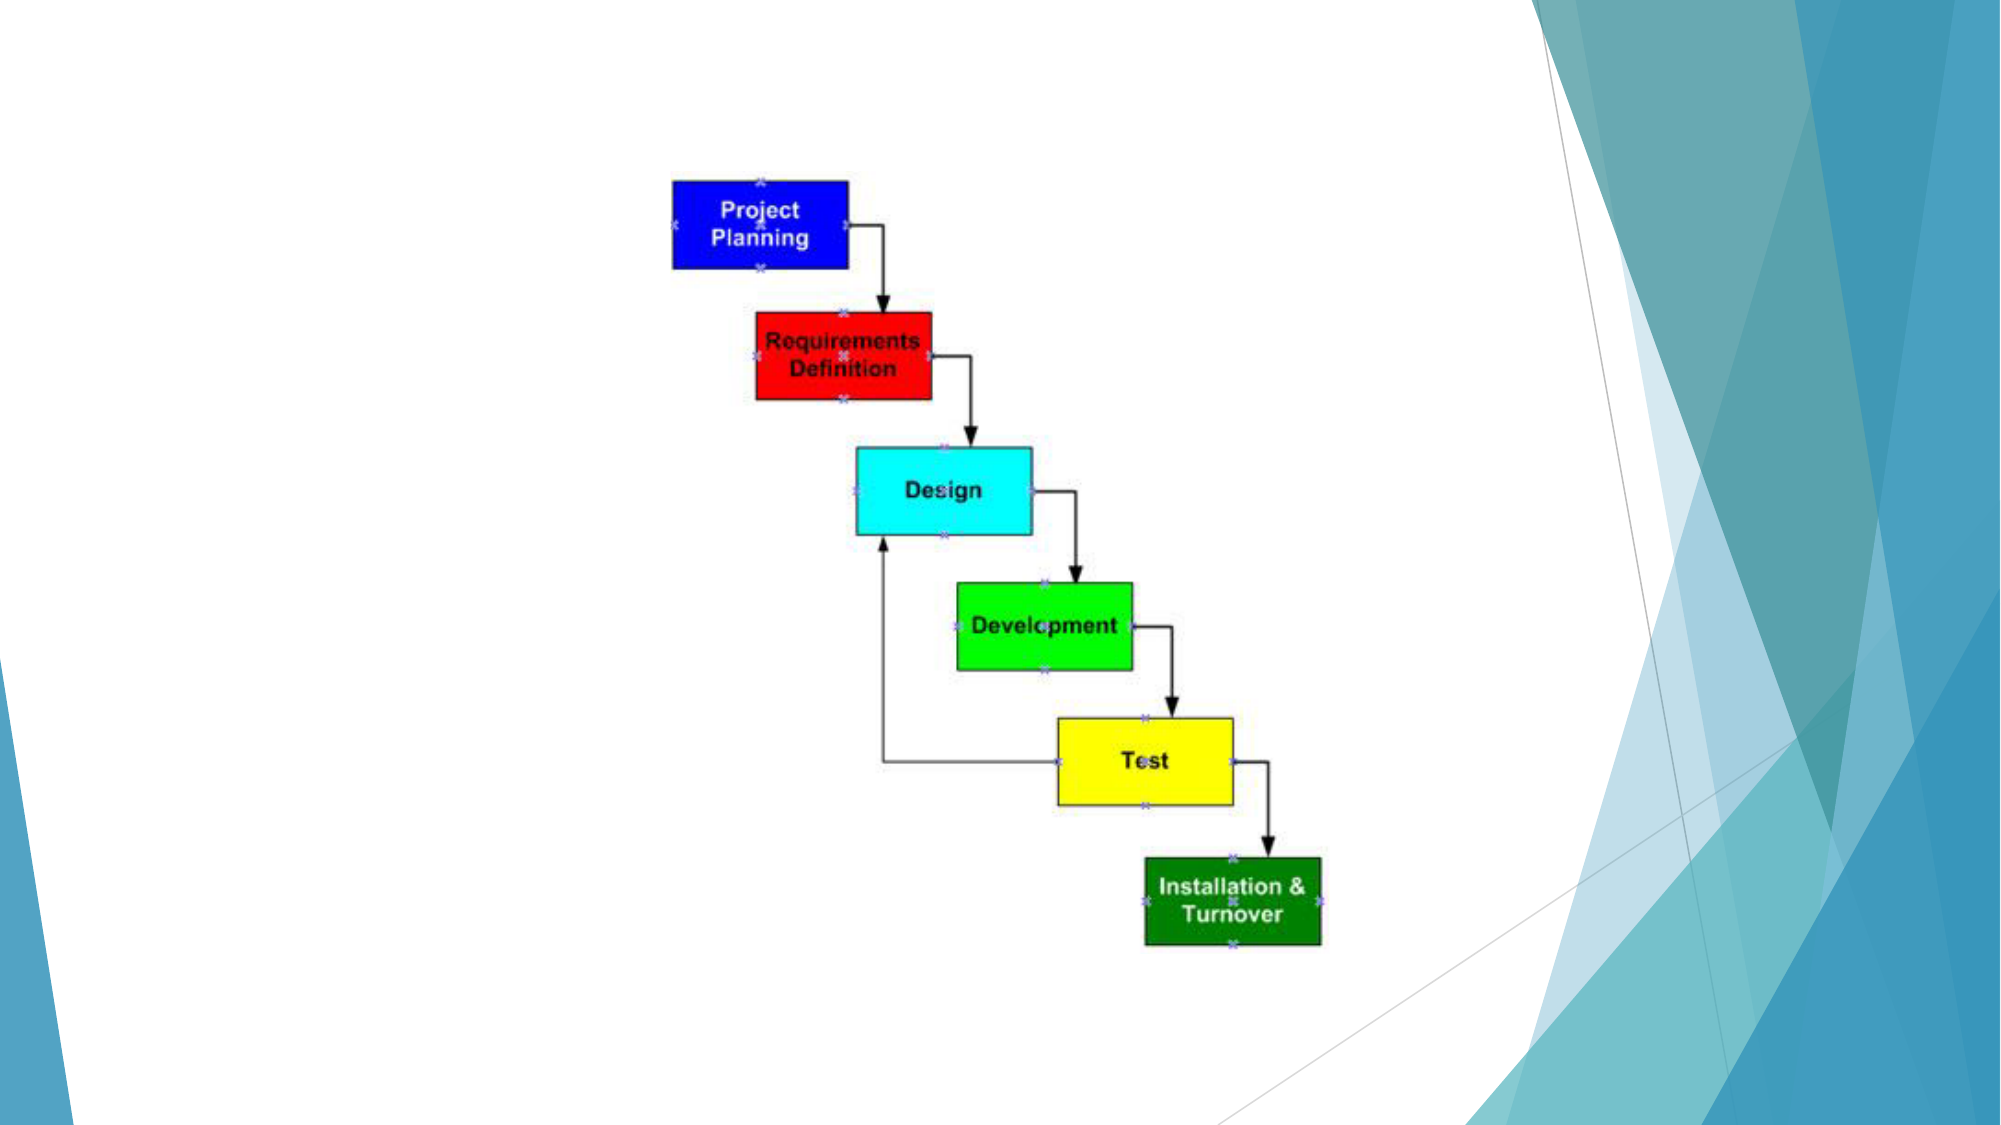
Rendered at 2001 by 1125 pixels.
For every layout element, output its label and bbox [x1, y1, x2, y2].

picture [670, 171, 1330, 954]
